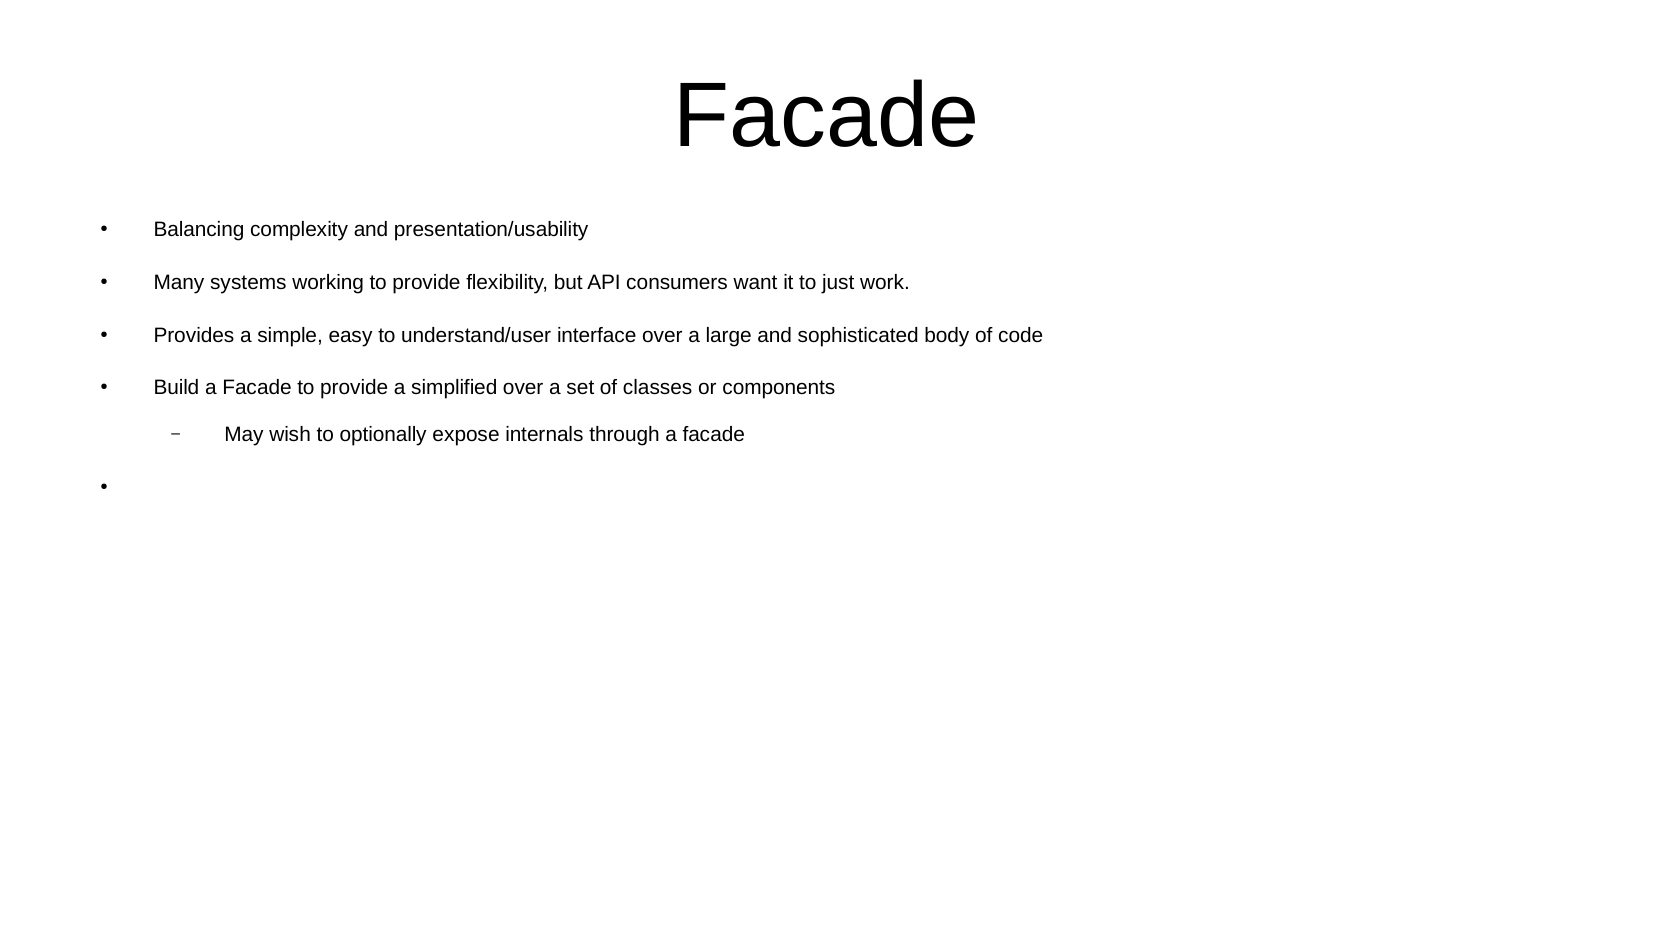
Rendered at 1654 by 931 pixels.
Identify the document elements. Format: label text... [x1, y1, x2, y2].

title Facade [82, 37, 1571, 193]
list Balancing complexity and presentation/usability Many systems working to provide flexibility, but API consumers want it to just work. Provides a simple, easy to understand/user interface over a large and sophisticated body of code Build a Facade to provide a simplified over a set of classes or components May wish to optionally expose internals through a facade [82, 217, 1621, 901]
